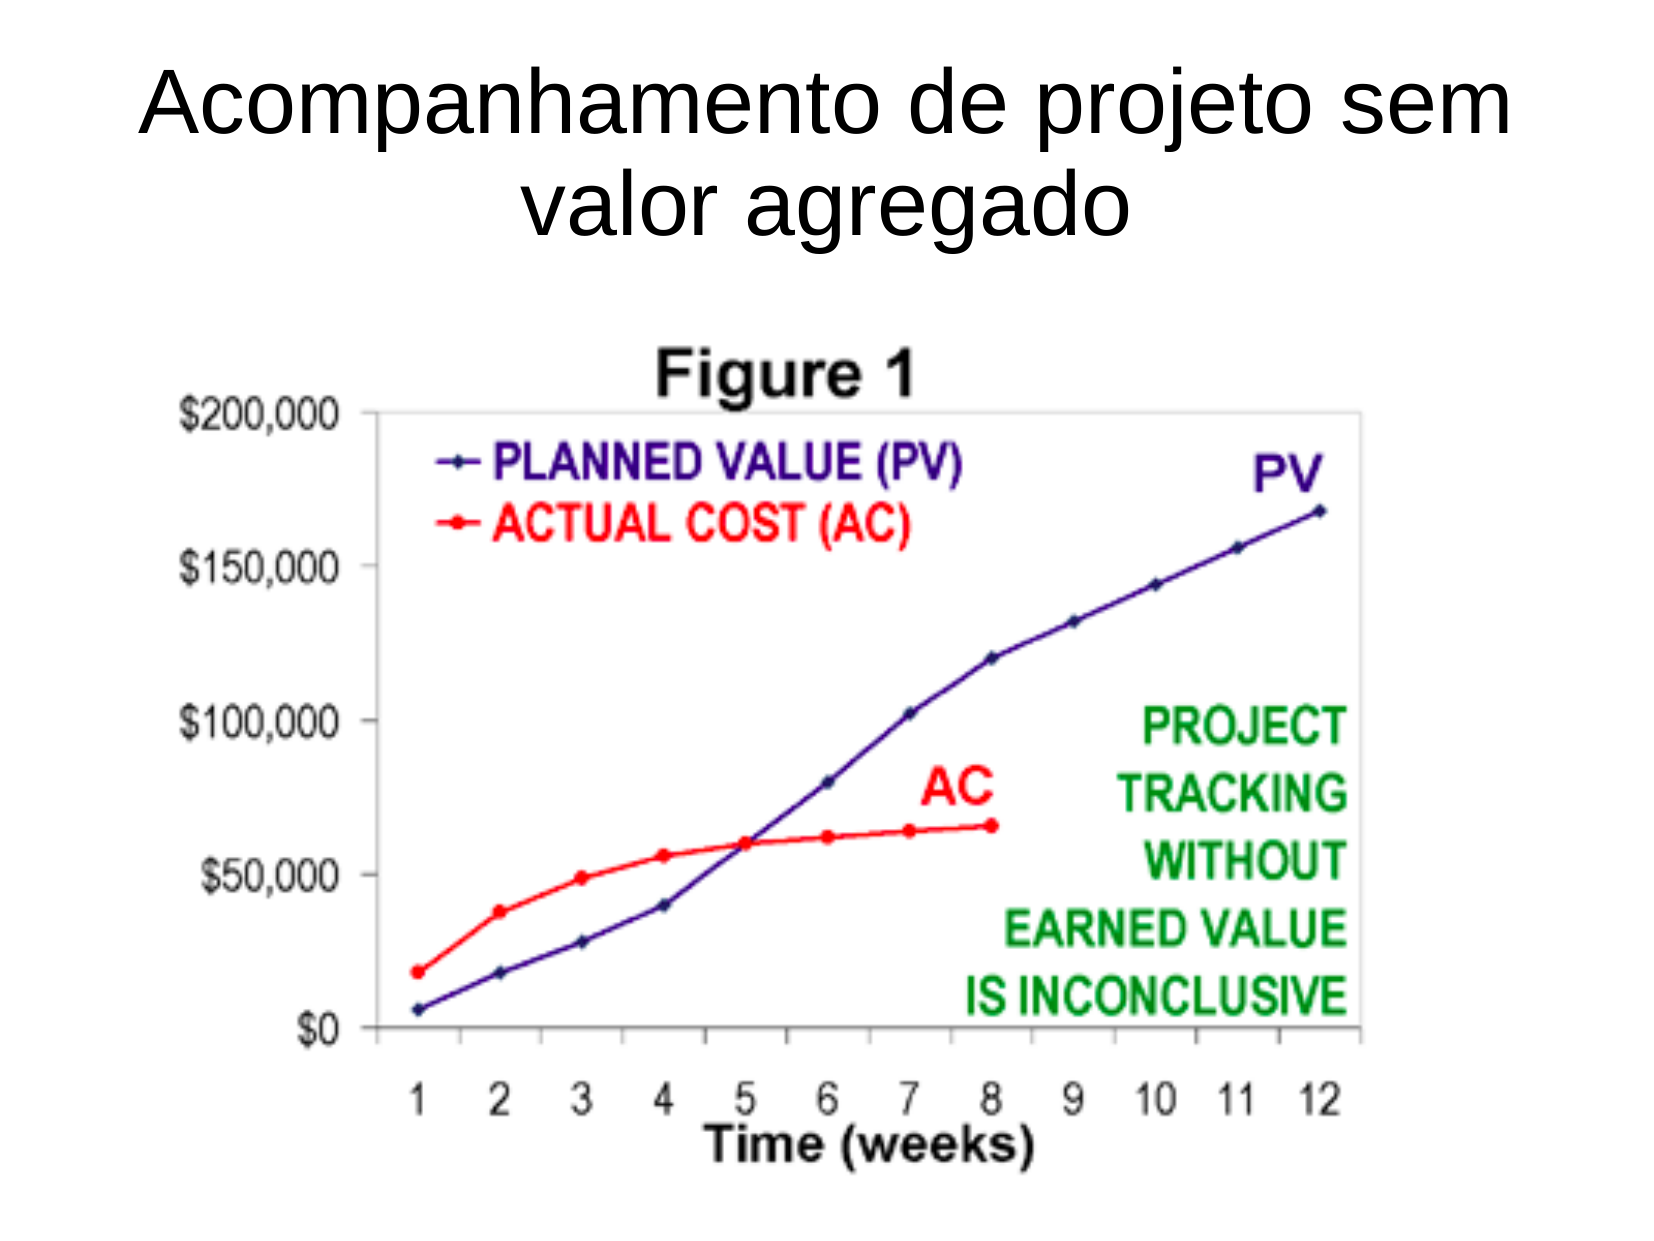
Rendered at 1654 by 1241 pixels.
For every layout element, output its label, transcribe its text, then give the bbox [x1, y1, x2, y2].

picture [153, 307, 1453, 1194]
title Acompanhamento de projeto sem valor agregado [82, 49, 1571, 257]
